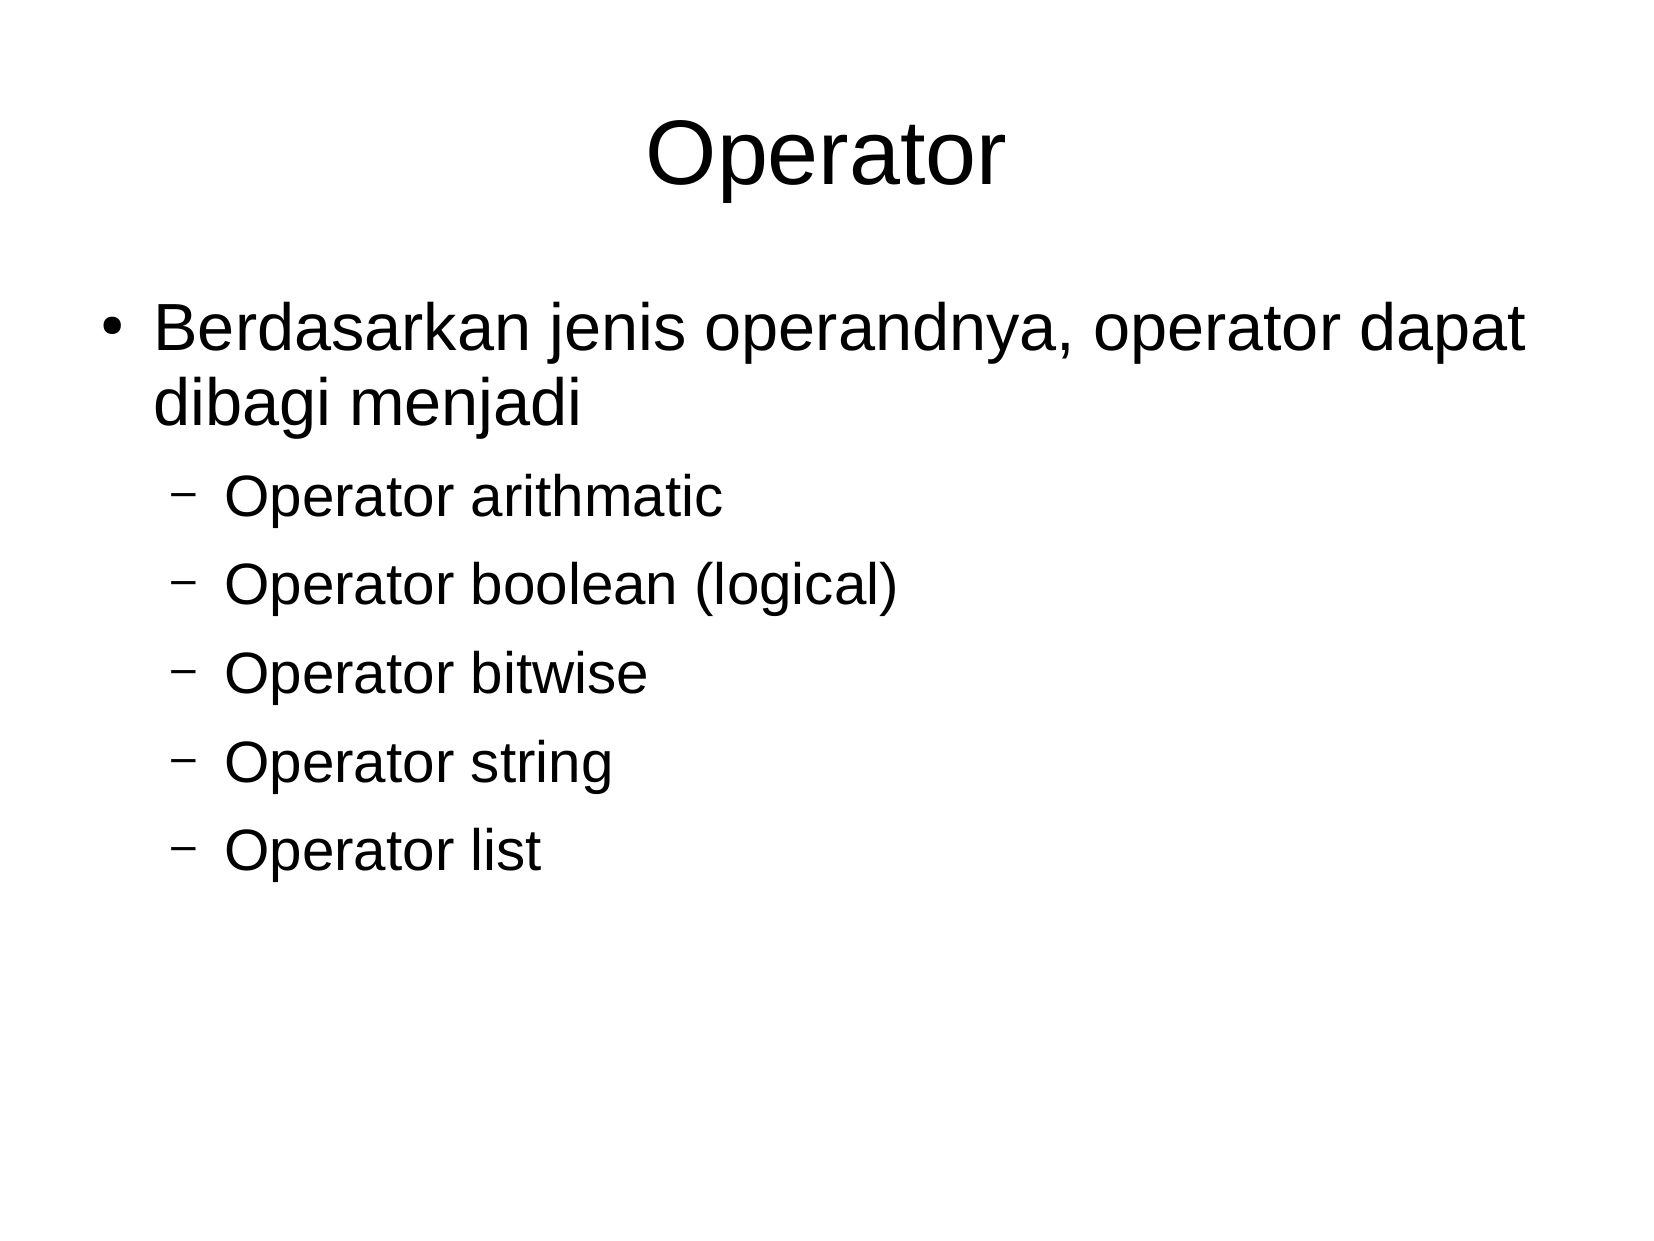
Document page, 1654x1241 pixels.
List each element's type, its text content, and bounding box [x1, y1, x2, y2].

list Berdasarkan jenis operandnya, operator dapat dibagi menjadi Operator arithmatic Operator boolean (logical) Operator bitwise Operator string Operator list [82, 290, 1571, 1010]
title Operator [82, 49, 1571, 257]
